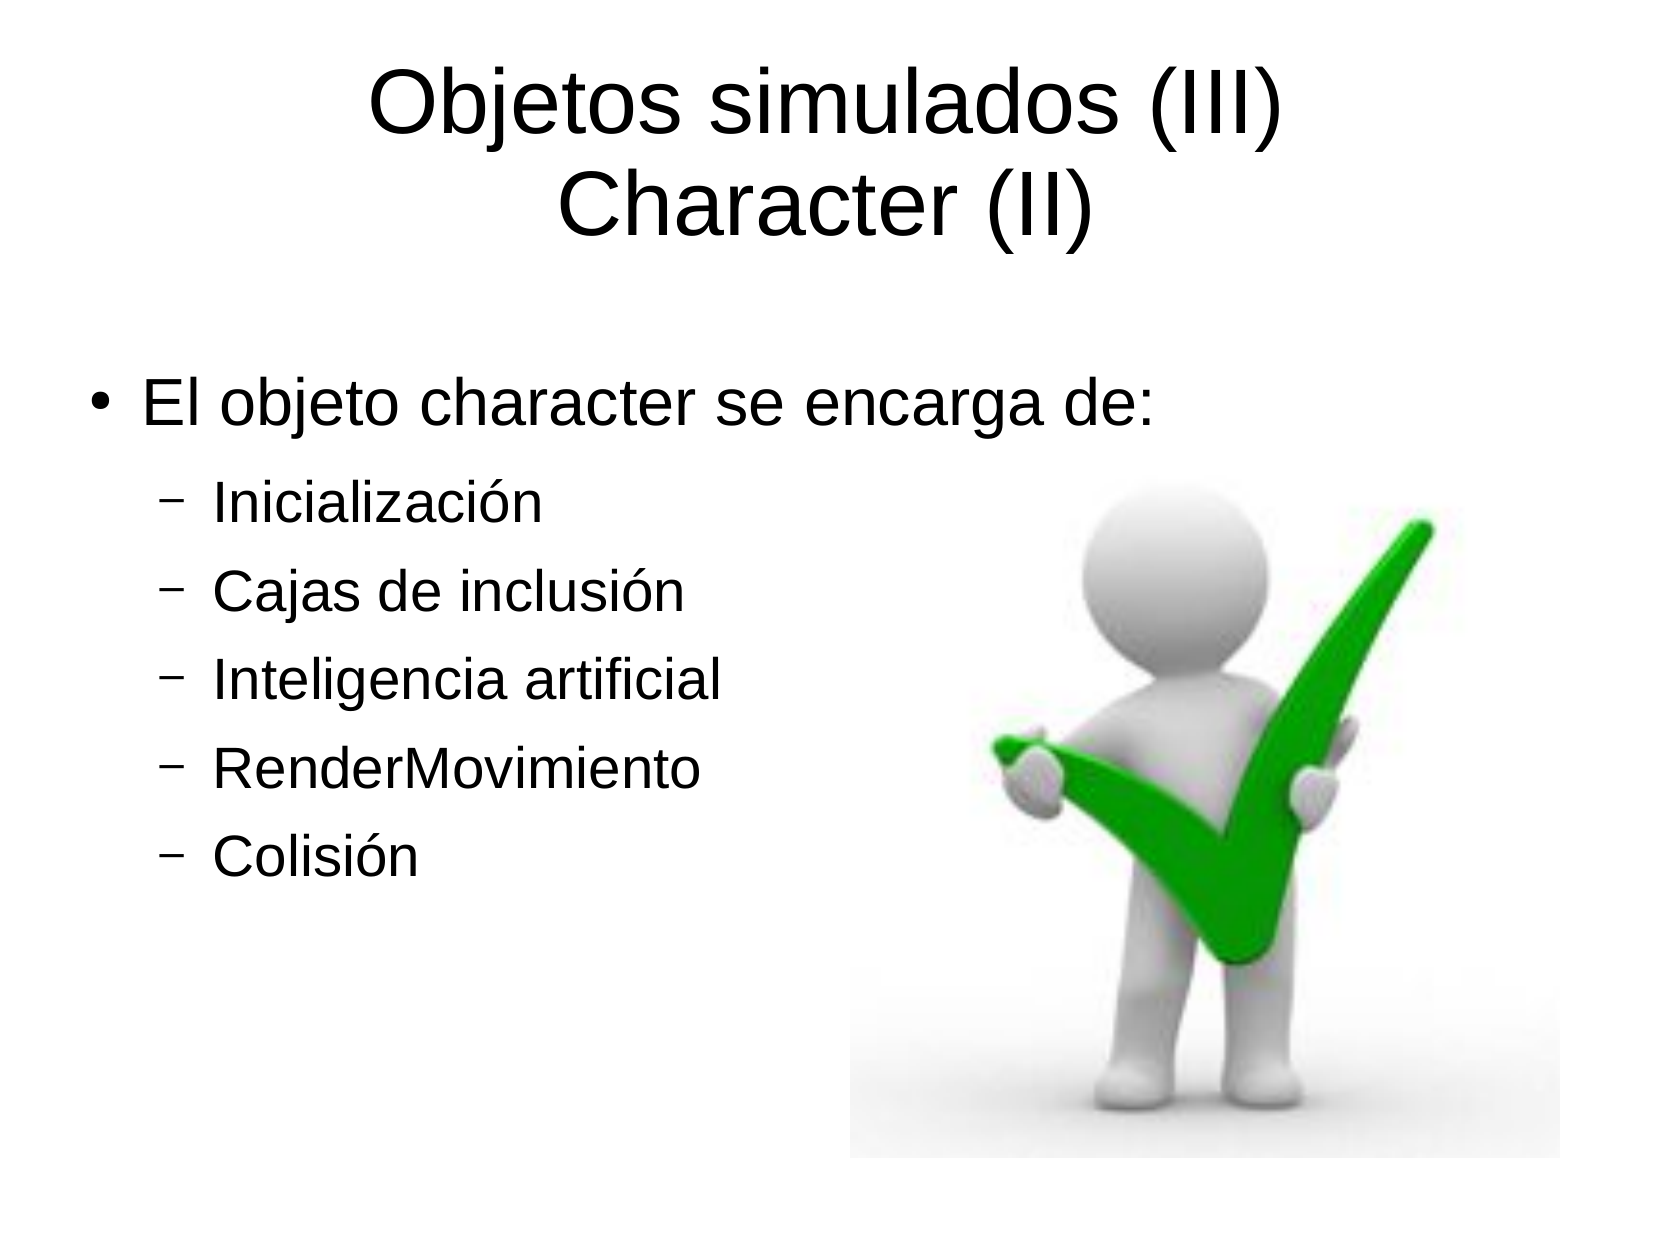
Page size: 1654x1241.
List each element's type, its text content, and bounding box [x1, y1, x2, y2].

picture [850, 448, 1560, 1158]
list El objeto character se encarga de: Inicialización Cajas de inclusión Inteligencia artificial RenderMovimiento Colisión [70, 261, 1560, 981]
title Objetos simulados (III) Character (II) [82, 49, 1571, 257]
